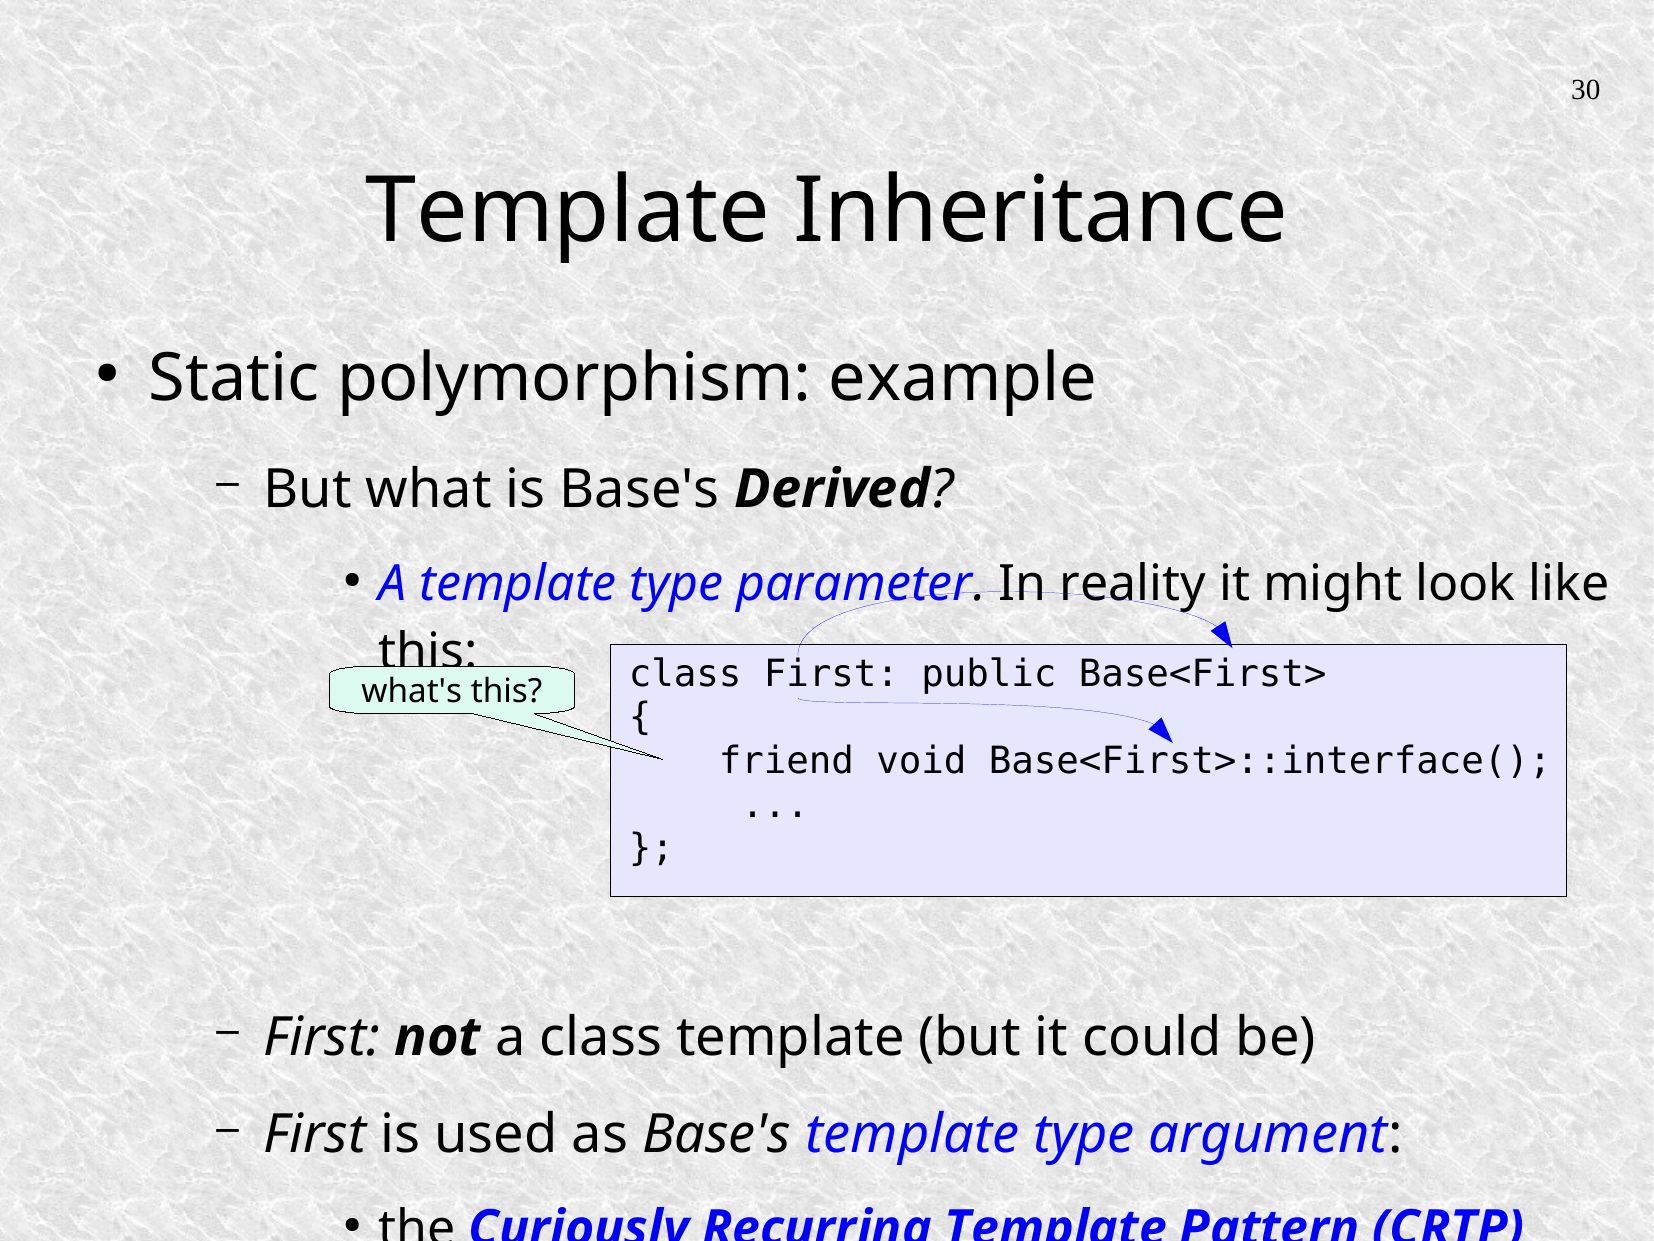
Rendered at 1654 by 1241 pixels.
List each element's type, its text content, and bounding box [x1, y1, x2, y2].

text_box what's this? [329, 666, 663, 760]
text_box class First: public Base<First> { friend void Base<First>::interface(); ... }; [628, 651, 1552, 878]
title Template Inheritance [121, 102, 1534, 311]
picture [0, 0, 1654, 1241]
list Static polymorphism: example But what is Base's Derived? A template type parameter. In reality it might look like this: First: not a class template (but it could be) First is used as Base's template type argument: the Curiously Recurring Template Pattern (CRTP) [77, 328, 1637, 1241]
